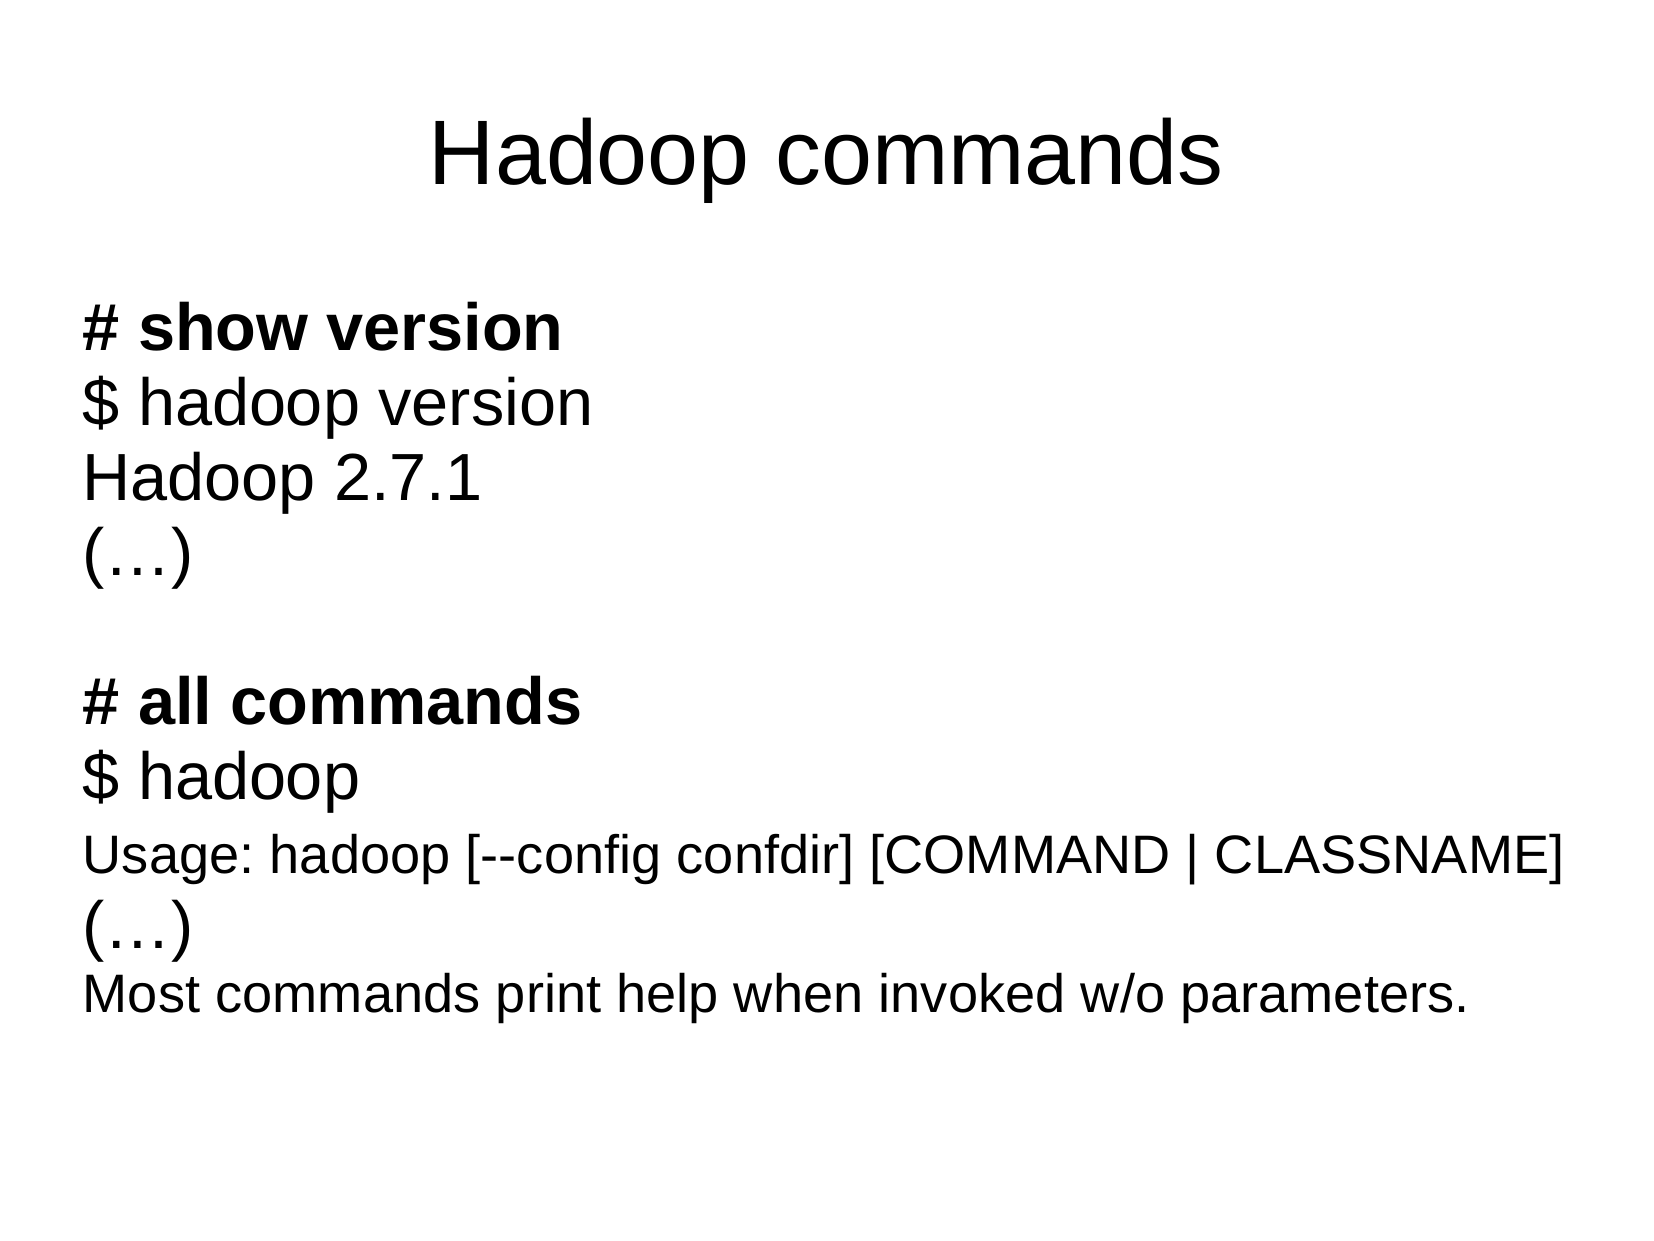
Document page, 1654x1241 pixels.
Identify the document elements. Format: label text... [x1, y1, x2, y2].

subtitle # show version $ hadoop version Hadoop 2.7.1 (…) # all commands $ hadoop Usage: hadoop [--config confdir] [COMMAND | CLASSNAME] (…) Most commands print help when invoked w/o parameters. [82, 290, 1571, 1024]
title Hadoop commands [82, 49, 1571, 257]
